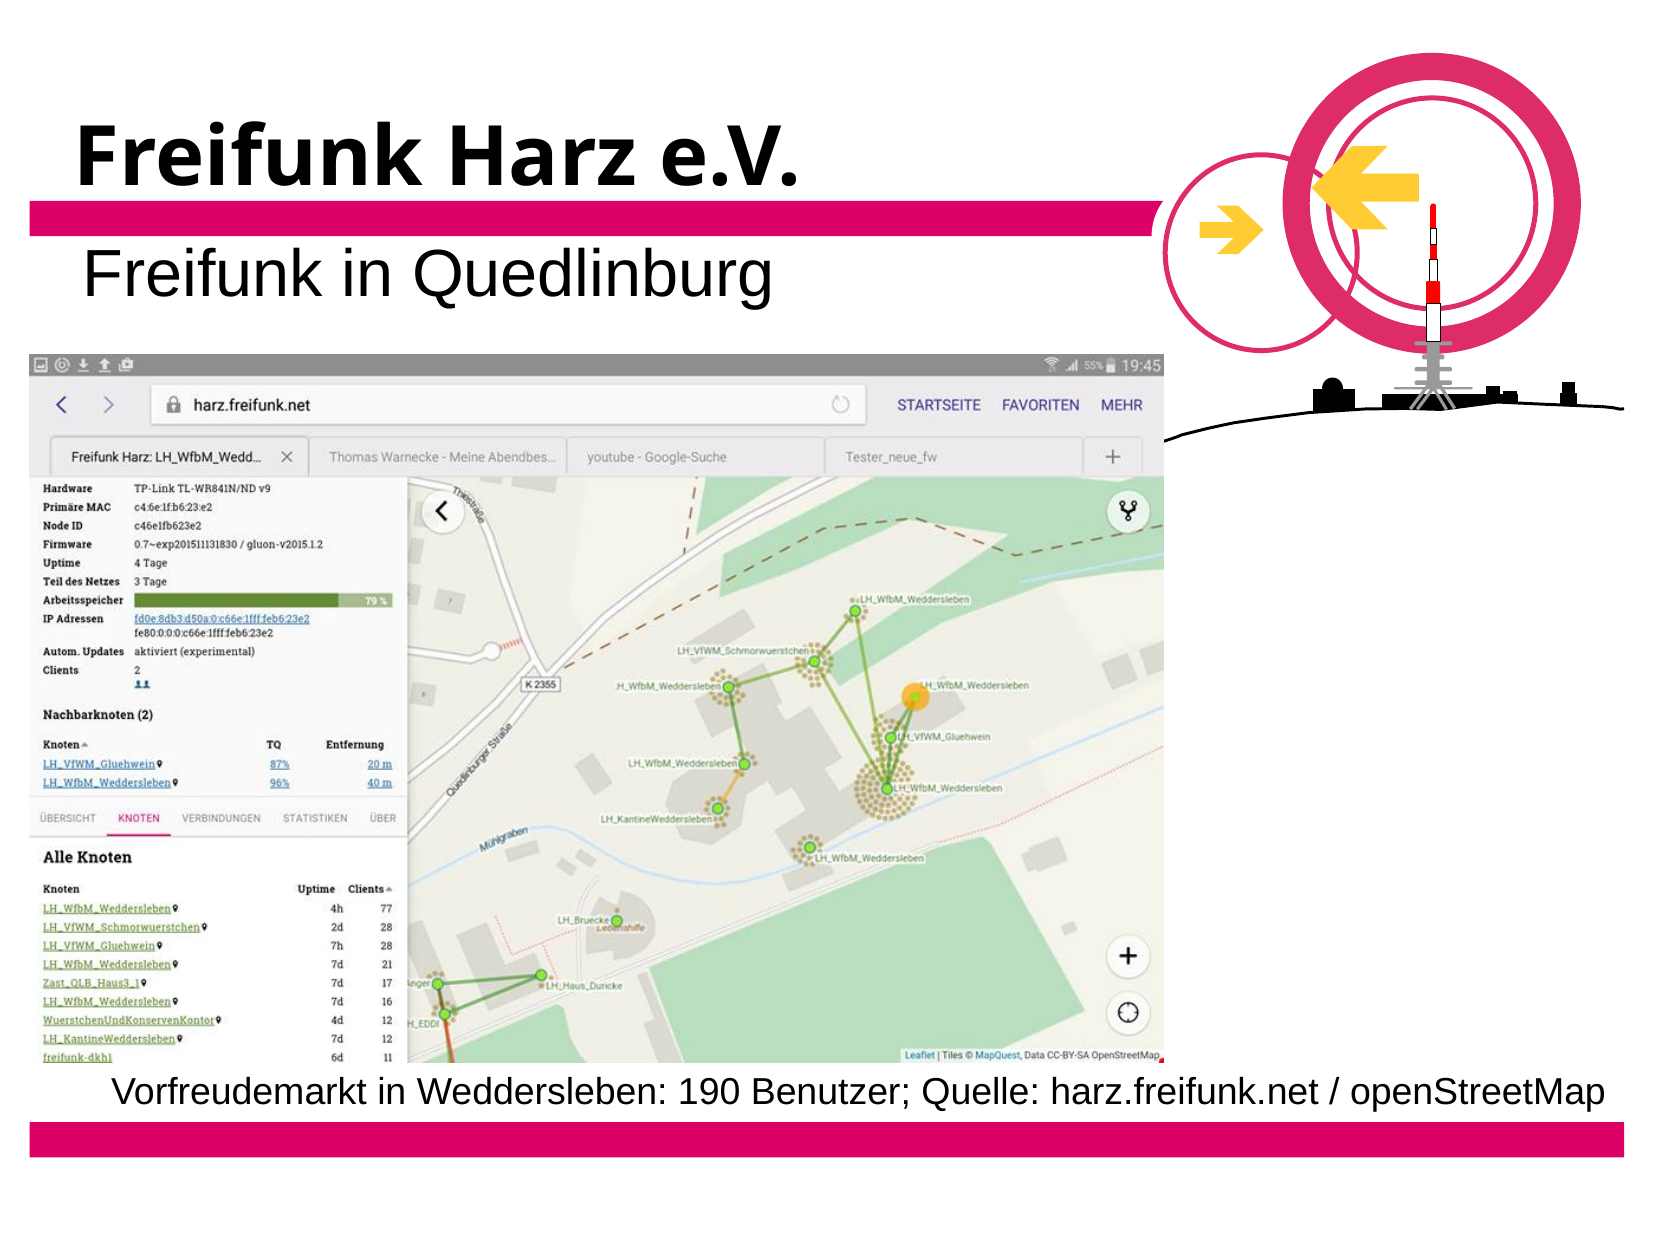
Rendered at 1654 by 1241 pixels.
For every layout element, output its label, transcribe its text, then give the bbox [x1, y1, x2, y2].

subtitle Freifunk in Quedlinburg [59, 236, 1571, 1038]
picture [29, 354, 1164, 1063]
text_box Vorfreudemarkt in Weddersleben: 190 Benutzer; Quelle: harz.freifunk.net / openStreetMap [96, 1062, 1625, 1120]
